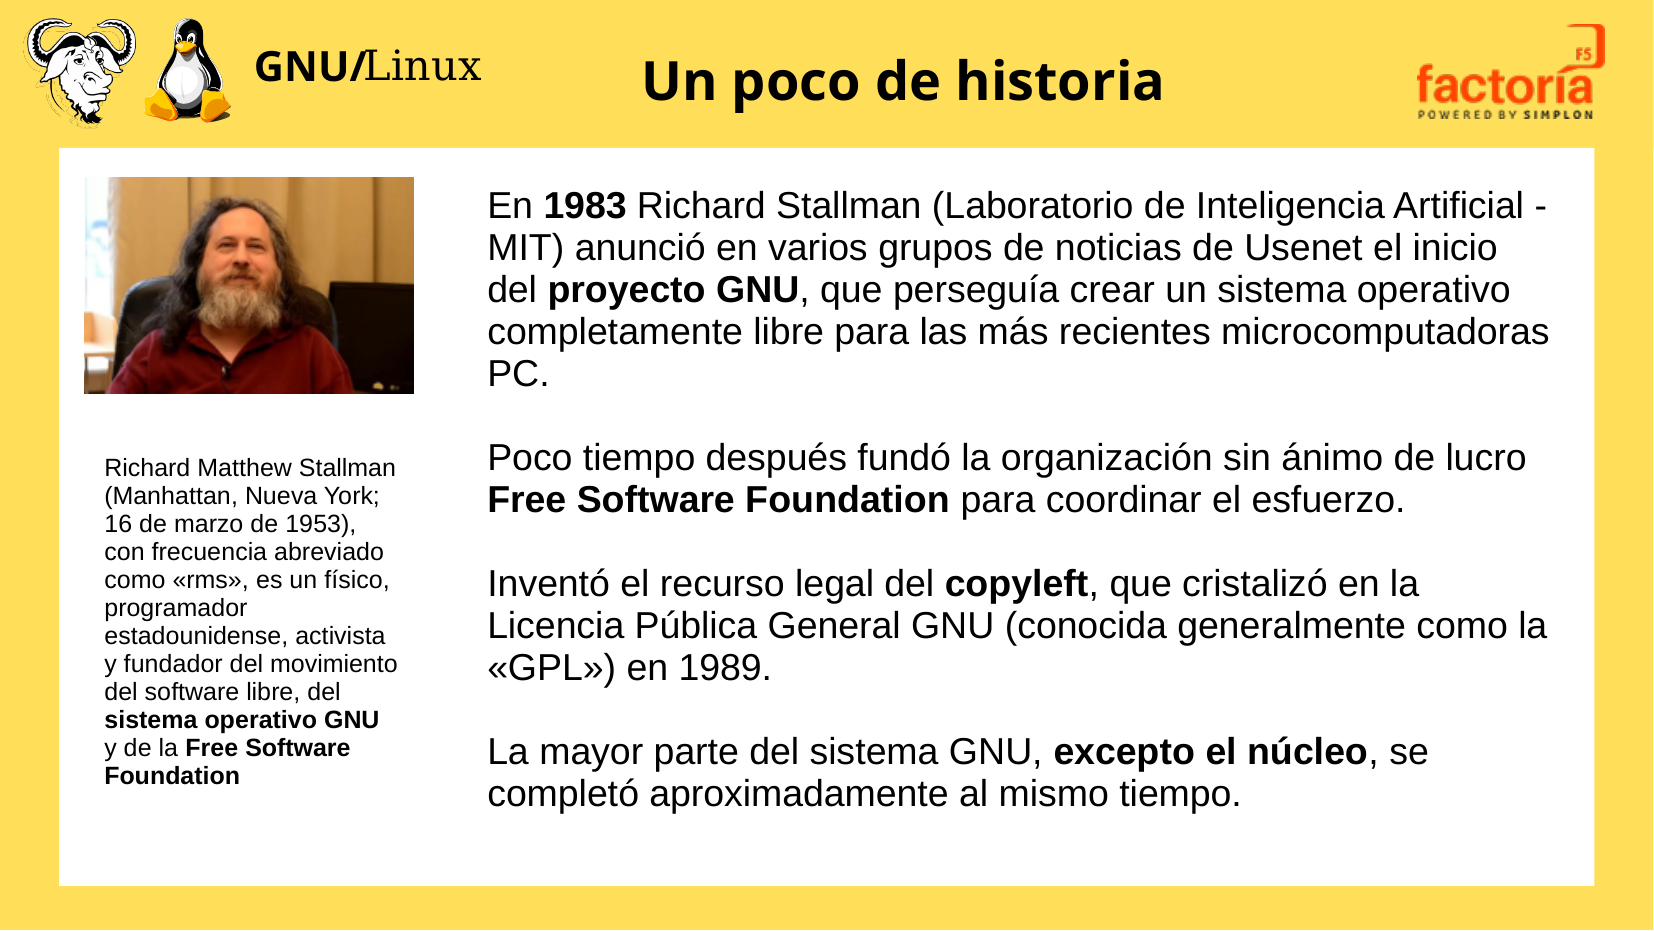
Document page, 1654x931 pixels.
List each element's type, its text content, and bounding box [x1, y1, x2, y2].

text_box [0, 0, 1654, 886]
text_box En 1983 Richard Stallman (Laboratorio de Inteligencia Artificial - MIT) anunció en varios grupos de noticias de Usenet el inicio del proyecto GNU, que perseguía crear un sistema operativo completamente libre para las más recientes microcomputadoras PC. Poco tiempo después fundó la organización sin ánimo de lucro Free Software Foundation para coordinar el esfuerzo. Inventó el recurso legal del copyleft, que cristalizó en la Licencia Pública General GNU (conocida generalmente como la «GPL») en 1989. La mayor parte del sistema GNU, excepto el núcleo, se completó aproximadamente al mismo tiempo. [472, 177, 1565, 864]
text_box Richard Matthew Stallman (Manhattan, Nueva York; 16 de marzo de 1953), con frecuencia abreviado como «rms»,​ es un físico, programador estadounidense, activista y fundador del movimiento del software libre, del sistema operativo GNU y de la Free Software Foundation [89, 446, 414, 798]
text_box Un poco de historia [626, 35, 1182, 110]
picture [27, 18, 240, 133]
title Linux [369, 45, 487, 91]
picture [1417, 24, 1605, 119]
picture [84, 177, 414, 394]
title GNU/ [253, 35, 369, 95]
